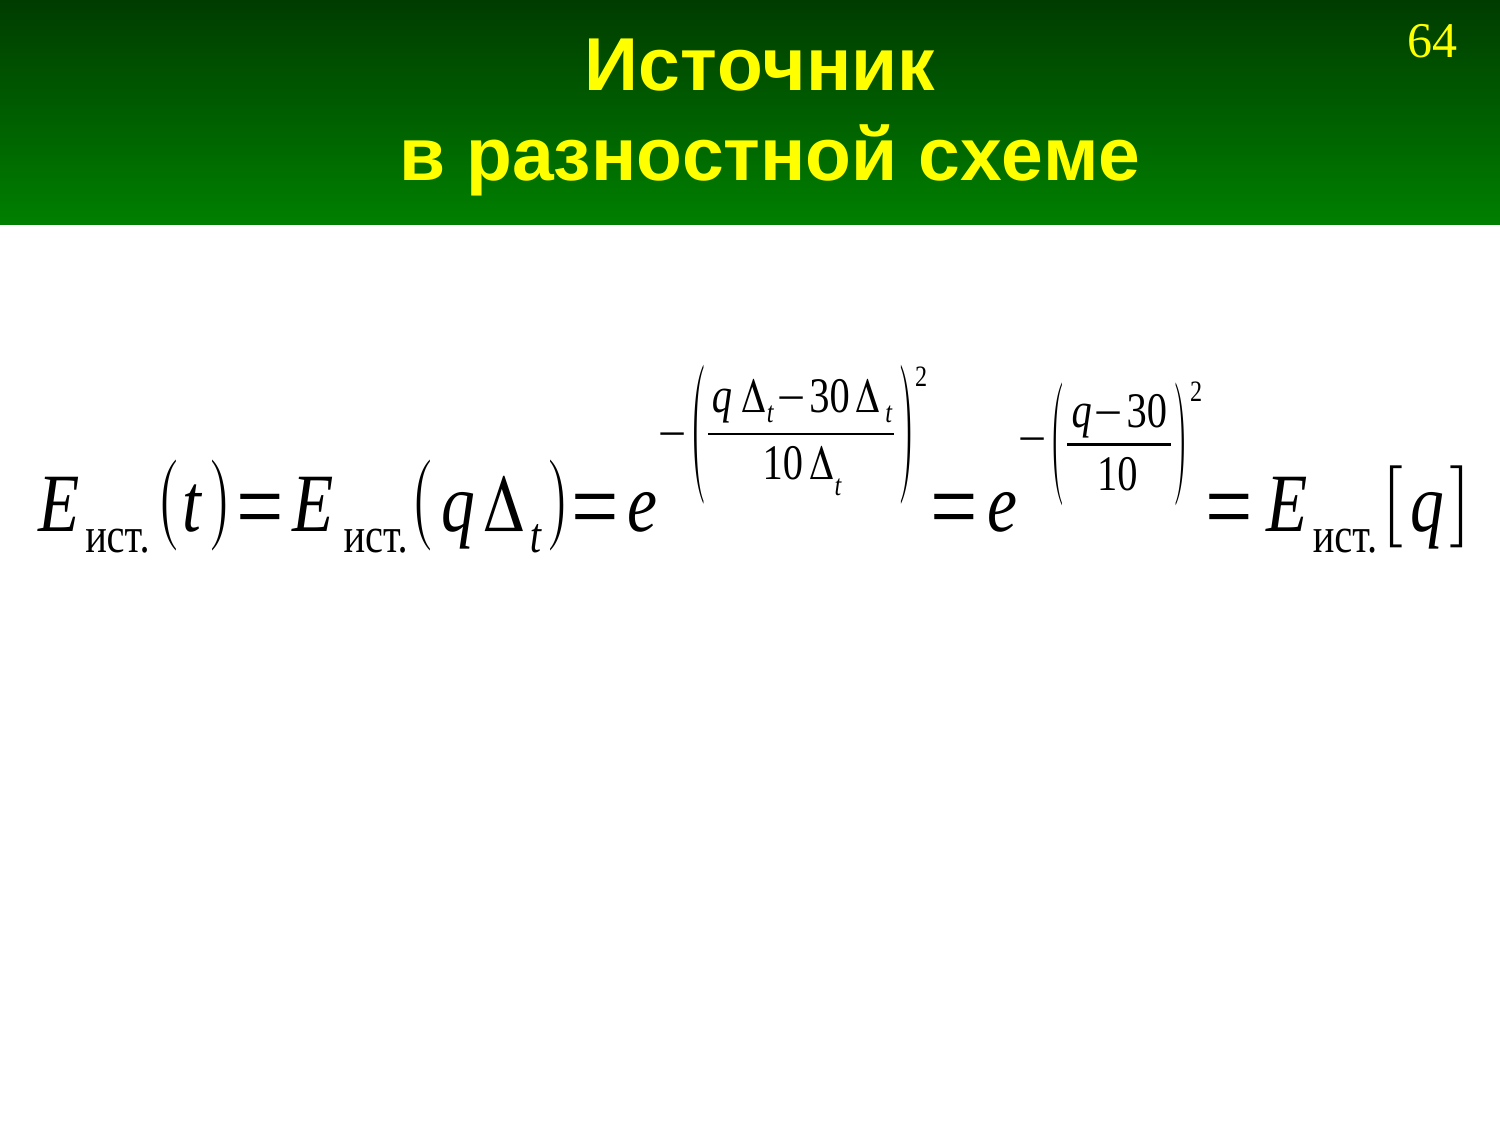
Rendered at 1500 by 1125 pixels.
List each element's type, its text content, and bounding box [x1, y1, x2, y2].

title Источник в разностной схеме [100, 7, 1441, 204]
chart [17, 360, 1486, 562]
